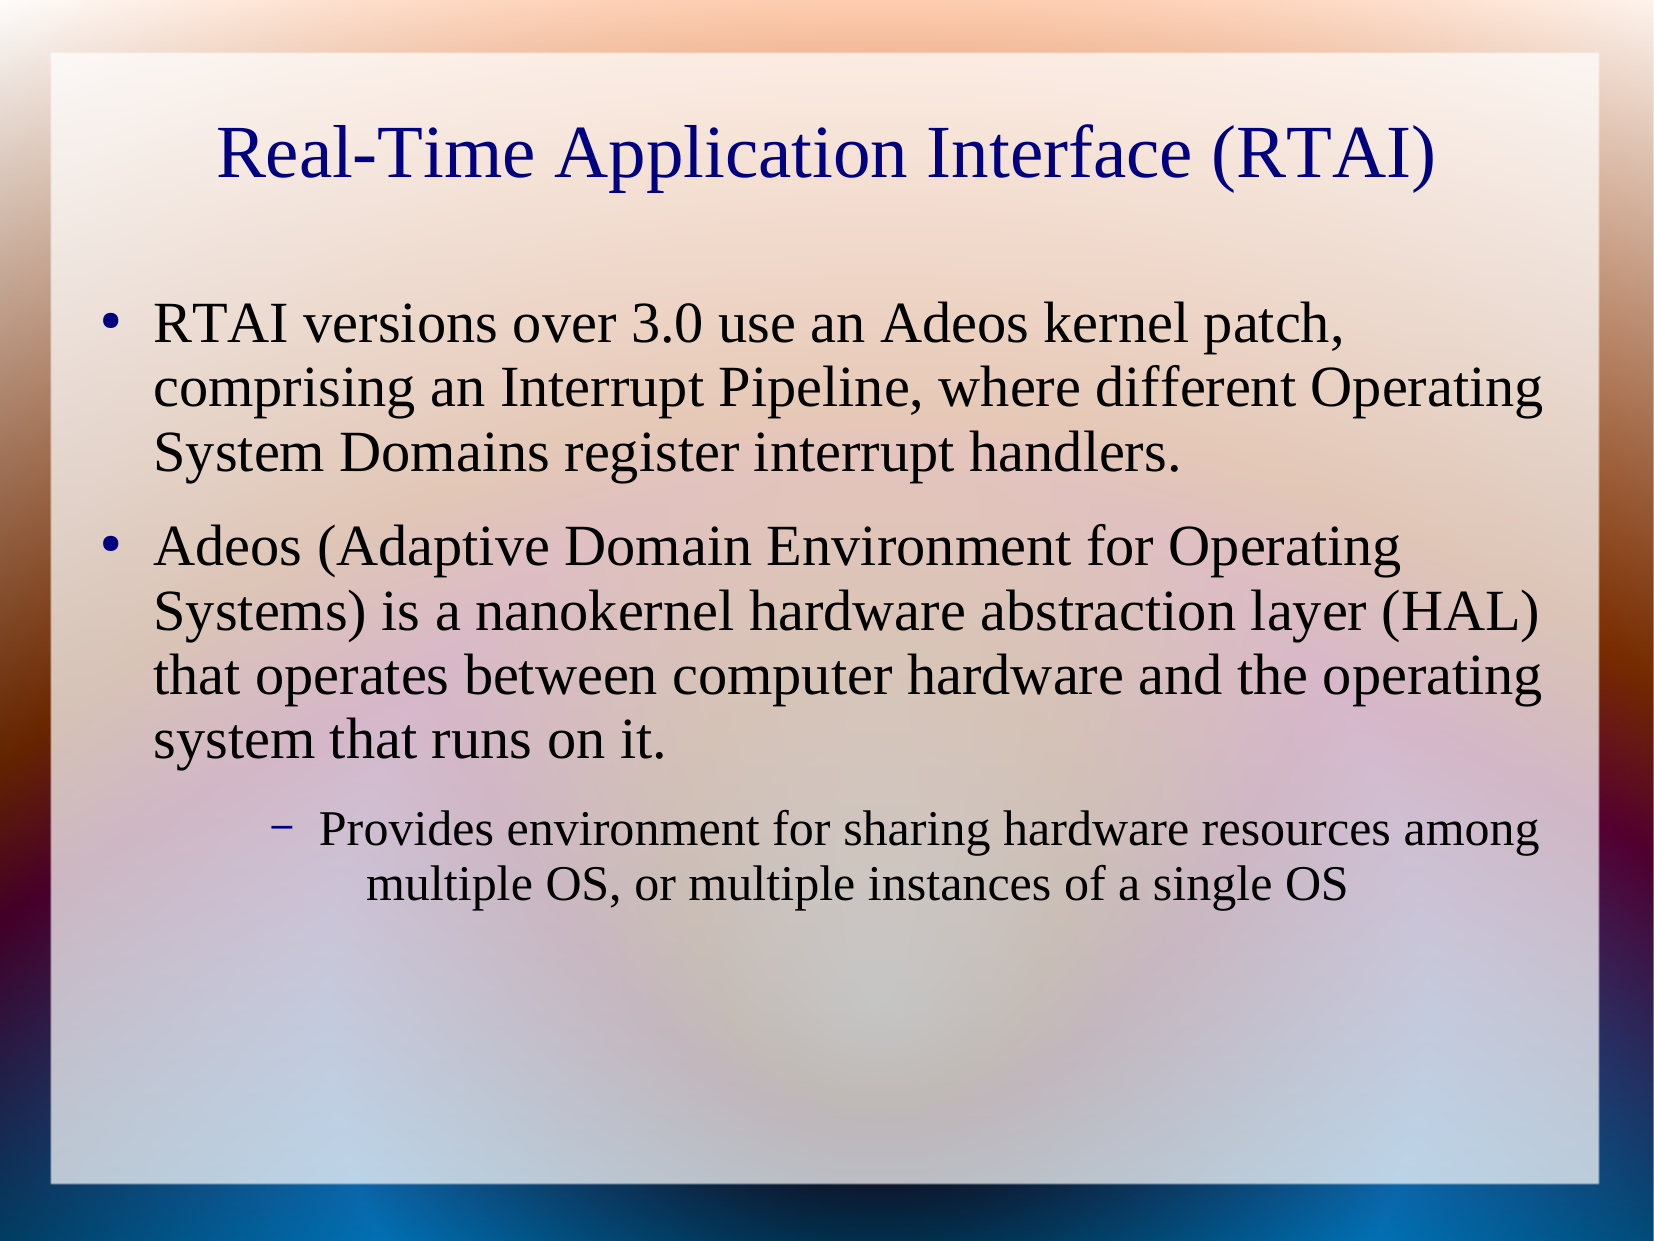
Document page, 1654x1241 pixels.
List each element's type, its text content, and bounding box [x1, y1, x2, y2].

title Real-Time Application Interface (RTAI)‏‏ [82, 55, 1571, 263]
list RTAI versions over 3.0 use an Adeos kernel patch, comprising an Interrupt Pipeline, where different Operating System Domains register interrupt handlers. Adeos (Adaptive Domain Environment for Operating Systems) is a nanokernel hardware abstraction layer (HAL) that operates between computer hardware and the operating system that runs on it. Provides environment for sharing hardware resources among multiple OS, or multiple instances of a single OS [82, 290, 1571, 1010]
picture [0, 0, 1654, 1241]
